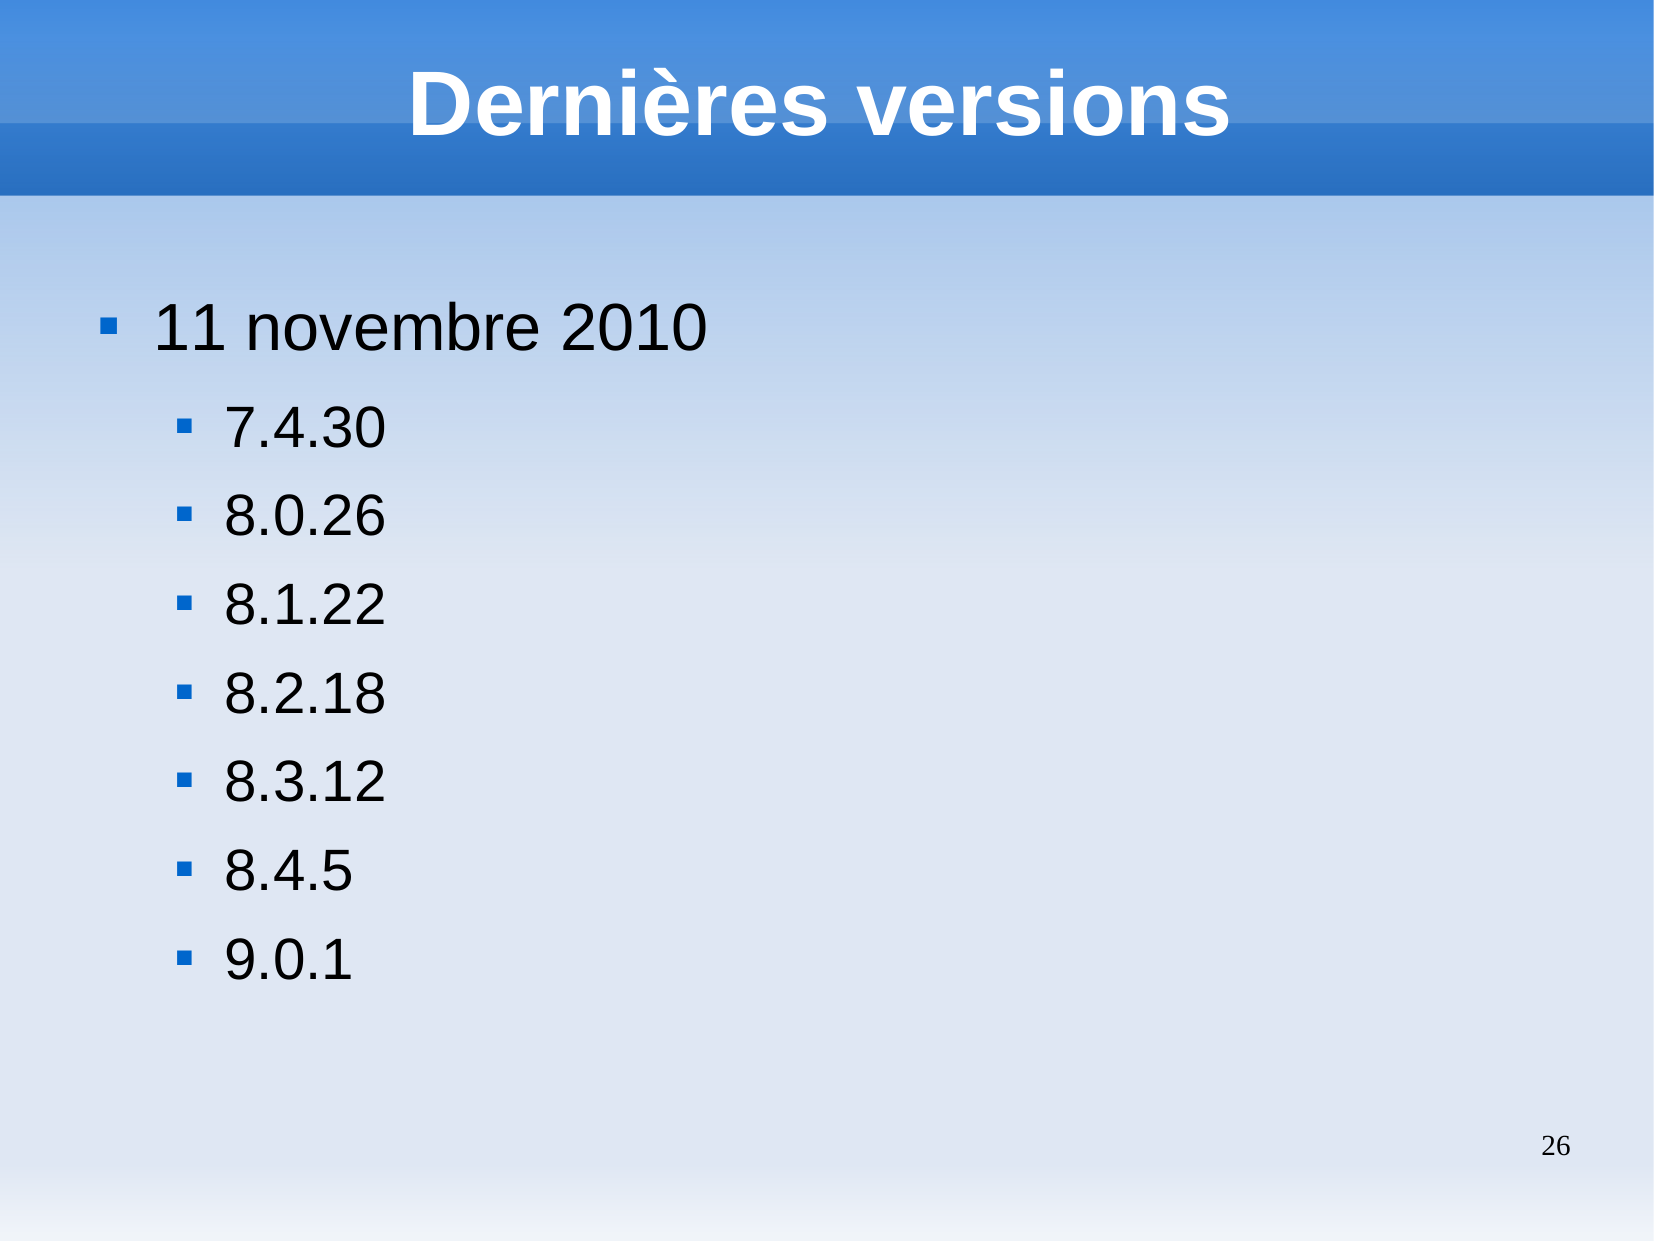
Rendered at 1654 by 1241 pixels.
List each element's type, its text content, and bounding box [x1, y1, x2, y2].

picture [0, 0, 1654, 1241]
title Dernières versions [76, 0, 1565, 208]
list 11 novembre 2010 7.4.30 8.0.26 8.1.22 8.2.18 8.3.12 8.4.5 9.0.1 [82, 290, 1571, 1109]
